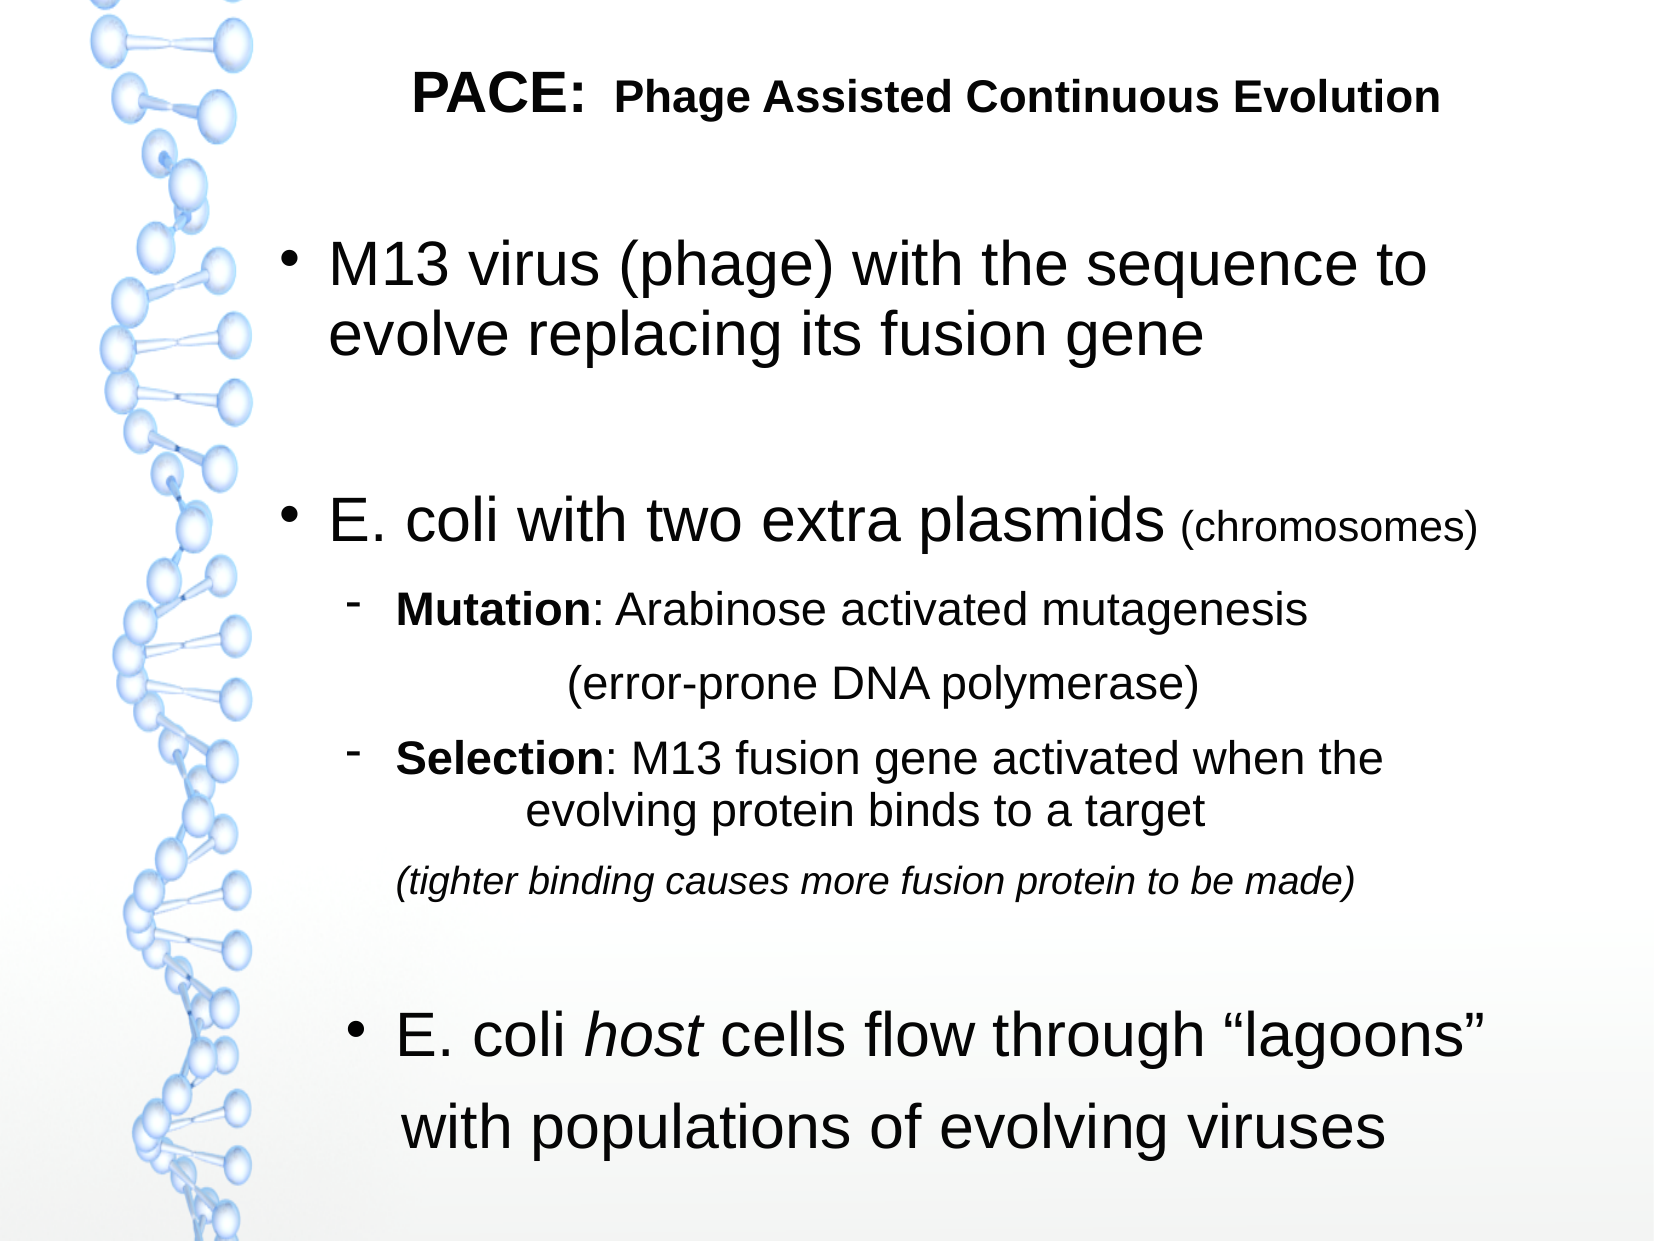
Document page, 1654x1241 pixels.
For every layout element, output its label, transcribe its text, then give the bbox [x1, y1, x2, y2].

title PACE: Phage Assisted Continuous Evolution [262, 10, 1592, 151]
list M13 virus (phage) with the sequence to evolve replacing its fusion gene E. coli with two extra plasmids (chromosomes) Mutation: Arabinose activated mutagenesis (error-prone DNA polymerase) Selection: M13 fusion gene activated when the evolving protein binds to a target (tighter binding causes more fusion protein to be made) E. coli host cells flow through “lagoons” with populations of evolving viruses [262, 224, 1613, 1163]
picture [0, 0, 1654, 1241]
